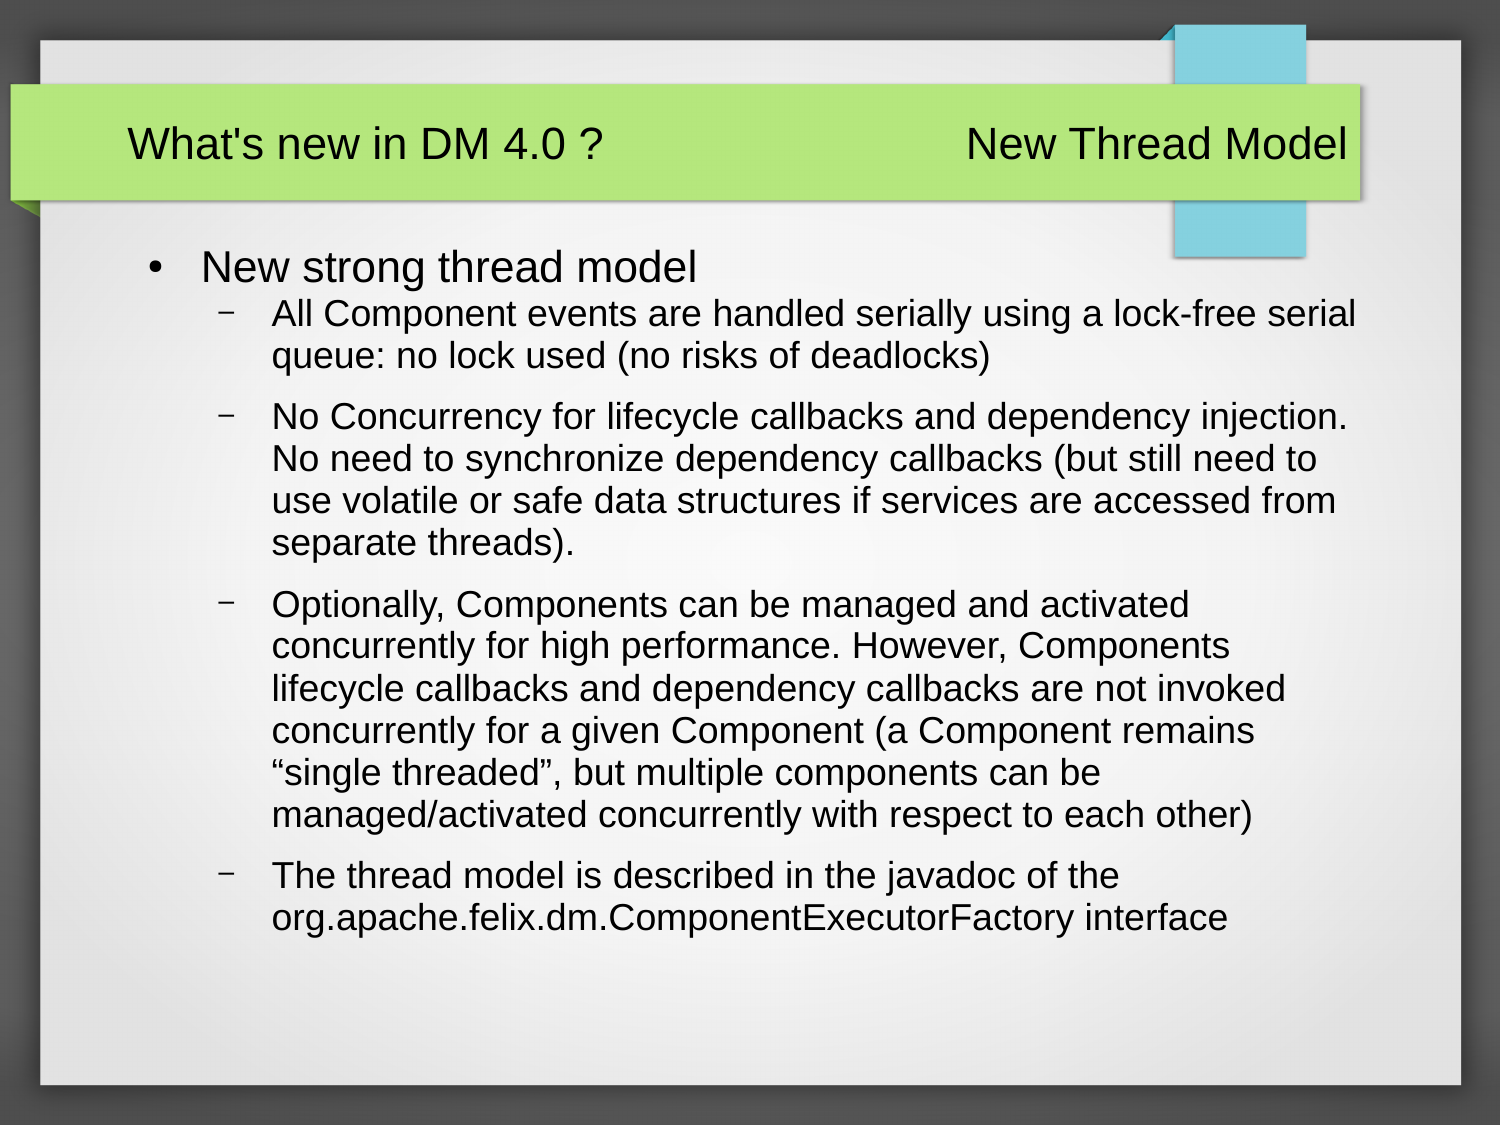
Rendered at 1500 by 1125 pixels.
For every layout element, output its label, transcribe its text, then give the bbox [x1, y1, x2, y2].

picture [0, 0, 1500, 1125]
title What's new in DM 4.0 ? New Thread Model [112, 42, 1388, 246]
list New strong thread model All Component events are handled serially using a lock-free serial queue: no lock used (no risks of deadlocks) No Concurrency for lifecycle callbacks and dependency injection. No need to synchronize dependency callbacks (but still need to use volatile or safe data structures if services are accessed from separate threads). Optionally, Components can be managed and activated concurrently for high performance. However, Components lifecycle callbacks and dependency callbacks are not invoked concurrently for a given Component (a Component remains “single threaded”, but multiple components can be managed/activated concurrently with respect to each other) The thread model is described in the javadoc of the org.apache.felix.dm.ComponentExecutorFactory interface [115, 234, 1391, 947]
